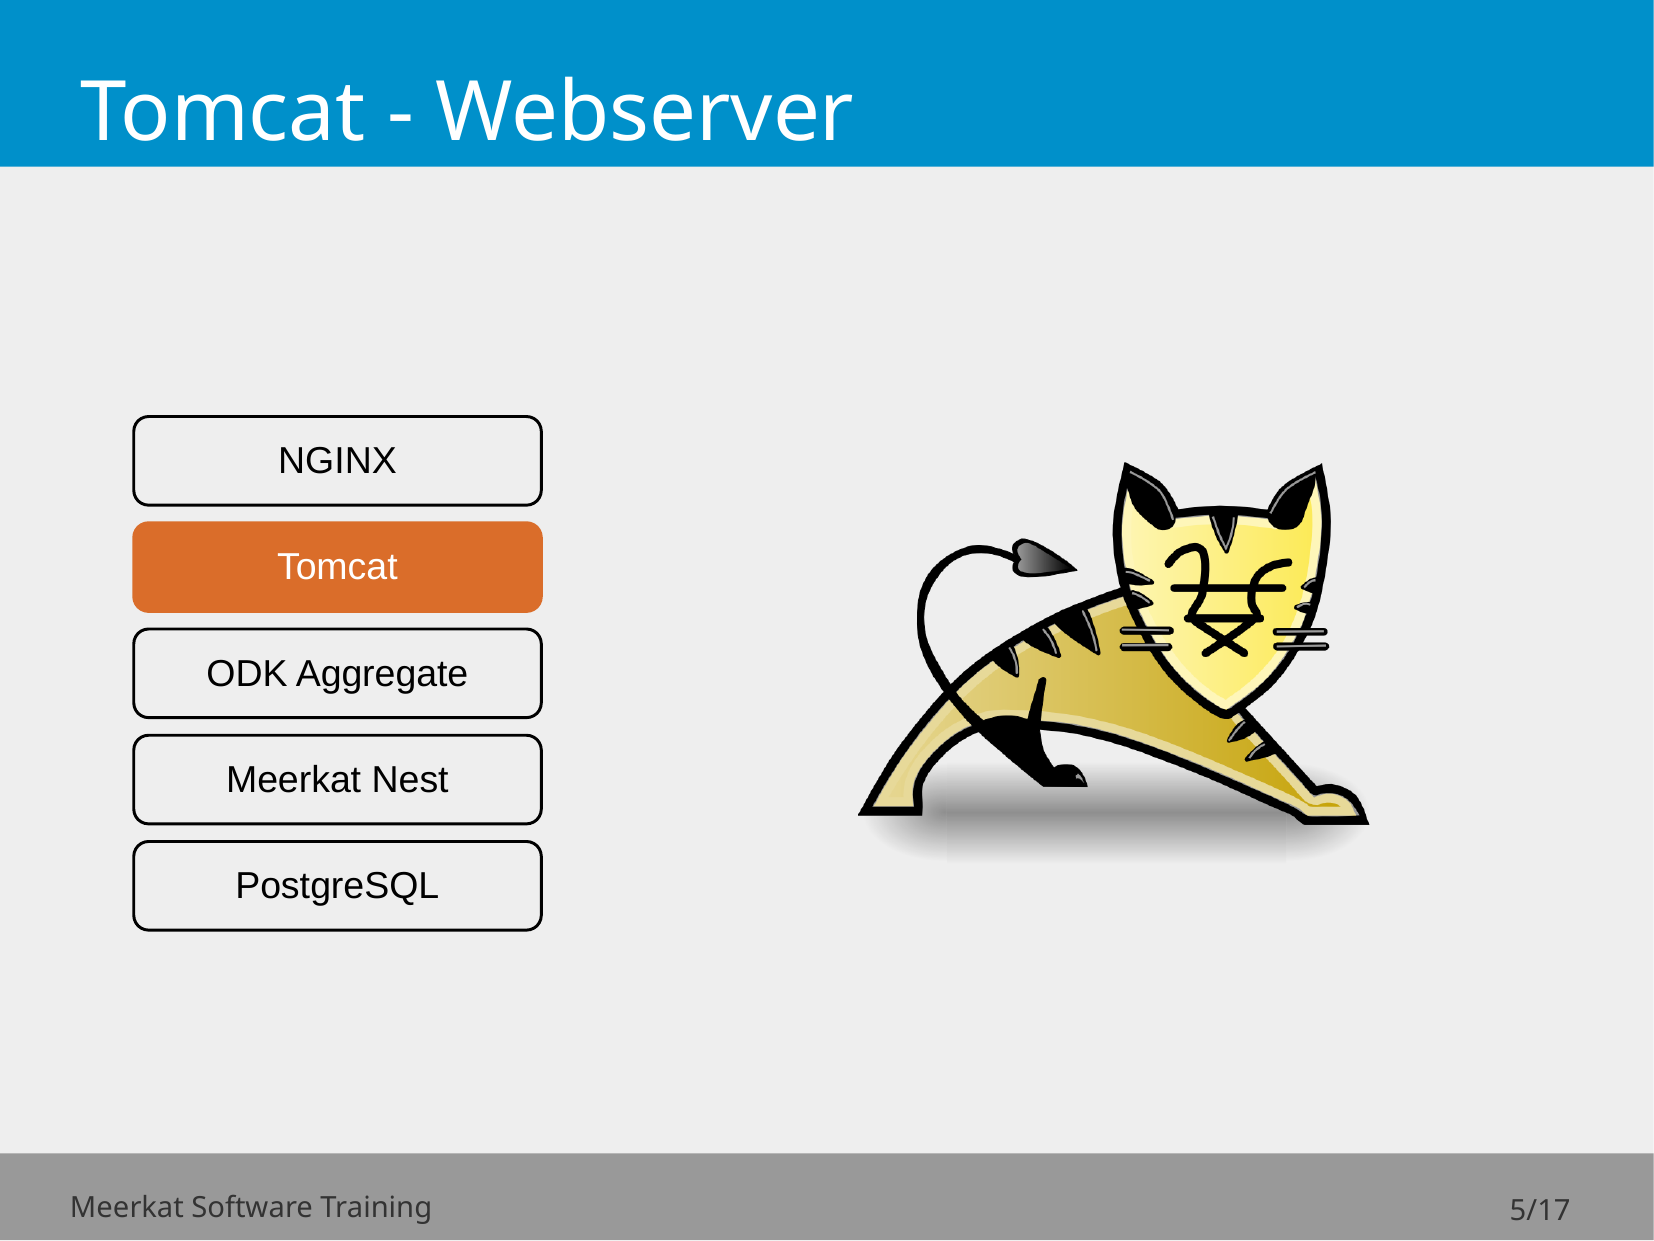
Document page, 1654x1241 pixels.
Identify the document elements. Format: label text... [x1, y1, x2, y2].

text_box Tomcat - Webserver [65, 43, 889, 142]
text_box NGINX [133, 416, 542, 506]
text_box Meerkat Nest [133, 735, 542, 824]
text_box PostgreSQL [133, 841, 542, 931]
picture [858, 406, 1377, 925]
text_box Tomcat [133, 522, 542, 612]
text_box ODK Aggregate [133, 628, 542, 718]
